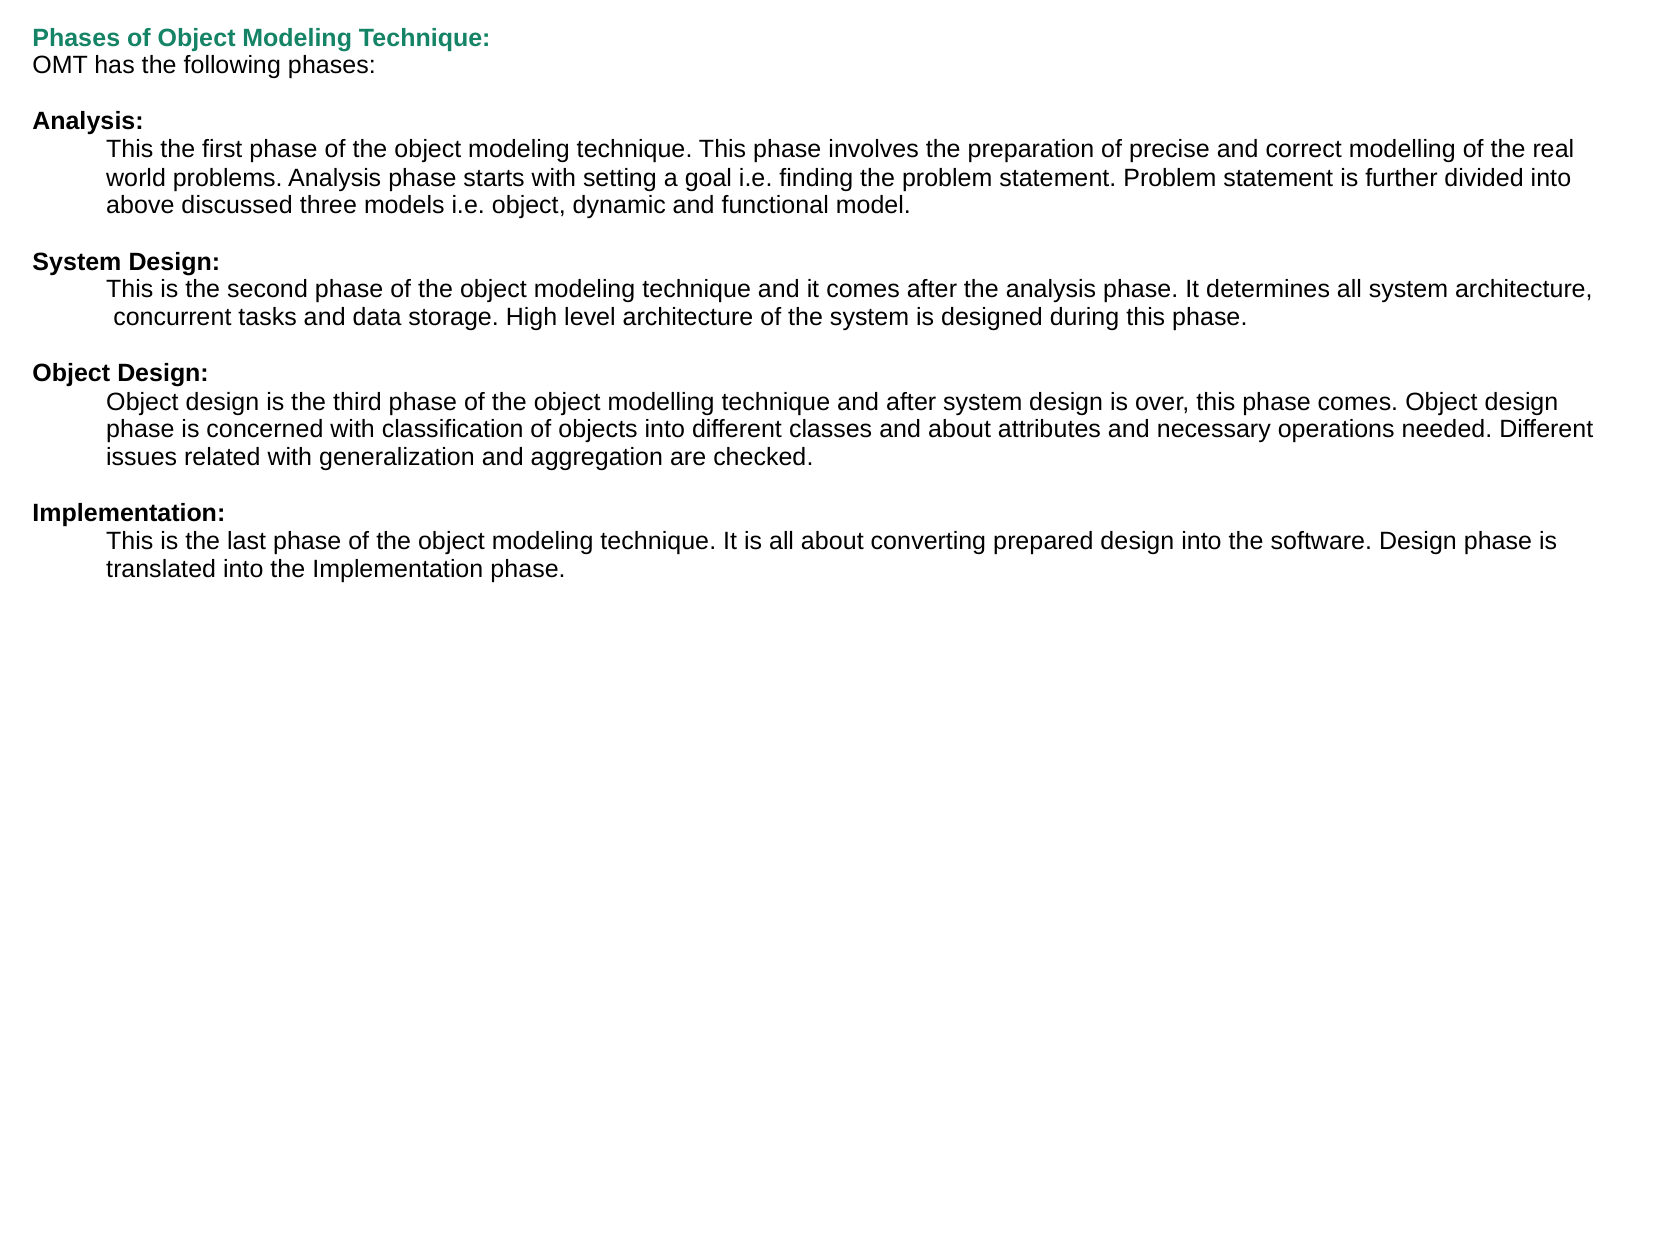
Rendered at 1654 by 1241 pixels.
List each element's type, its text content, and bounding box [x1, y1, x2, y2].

text_box Phases of Object Modeling Technique: OMT has the following phases: Analysis: This the first phase of the object modeling technique. This phase involves the preparation of precise and correct modelling of the real world problems. Analysis phase starts with setting a goal i.e. finding the problem statement. Problem statement is further divided into above discussed three models i.e. object, dynamic and functional model. System Design: This is the second phase of the object modeling technique and it comes after the analysis phase. It determines all system architecture, concurrent tasks and data storage. High level architecture of the system is designed during this phase. Object Design: Object design is the third phase of the object modelling technique and after system design is over, this phase comes. Object design phase is concerned with classification of objects into different classes and about attributes and necessary operations needed. Different issues related with generalization and aggregation are checked. Implementation: This is the last phase of the object modeling technique. It is all about converting prepared design into the software. Design phase is translated into the Implementation phase. [17, 15, 1630, 1103]
